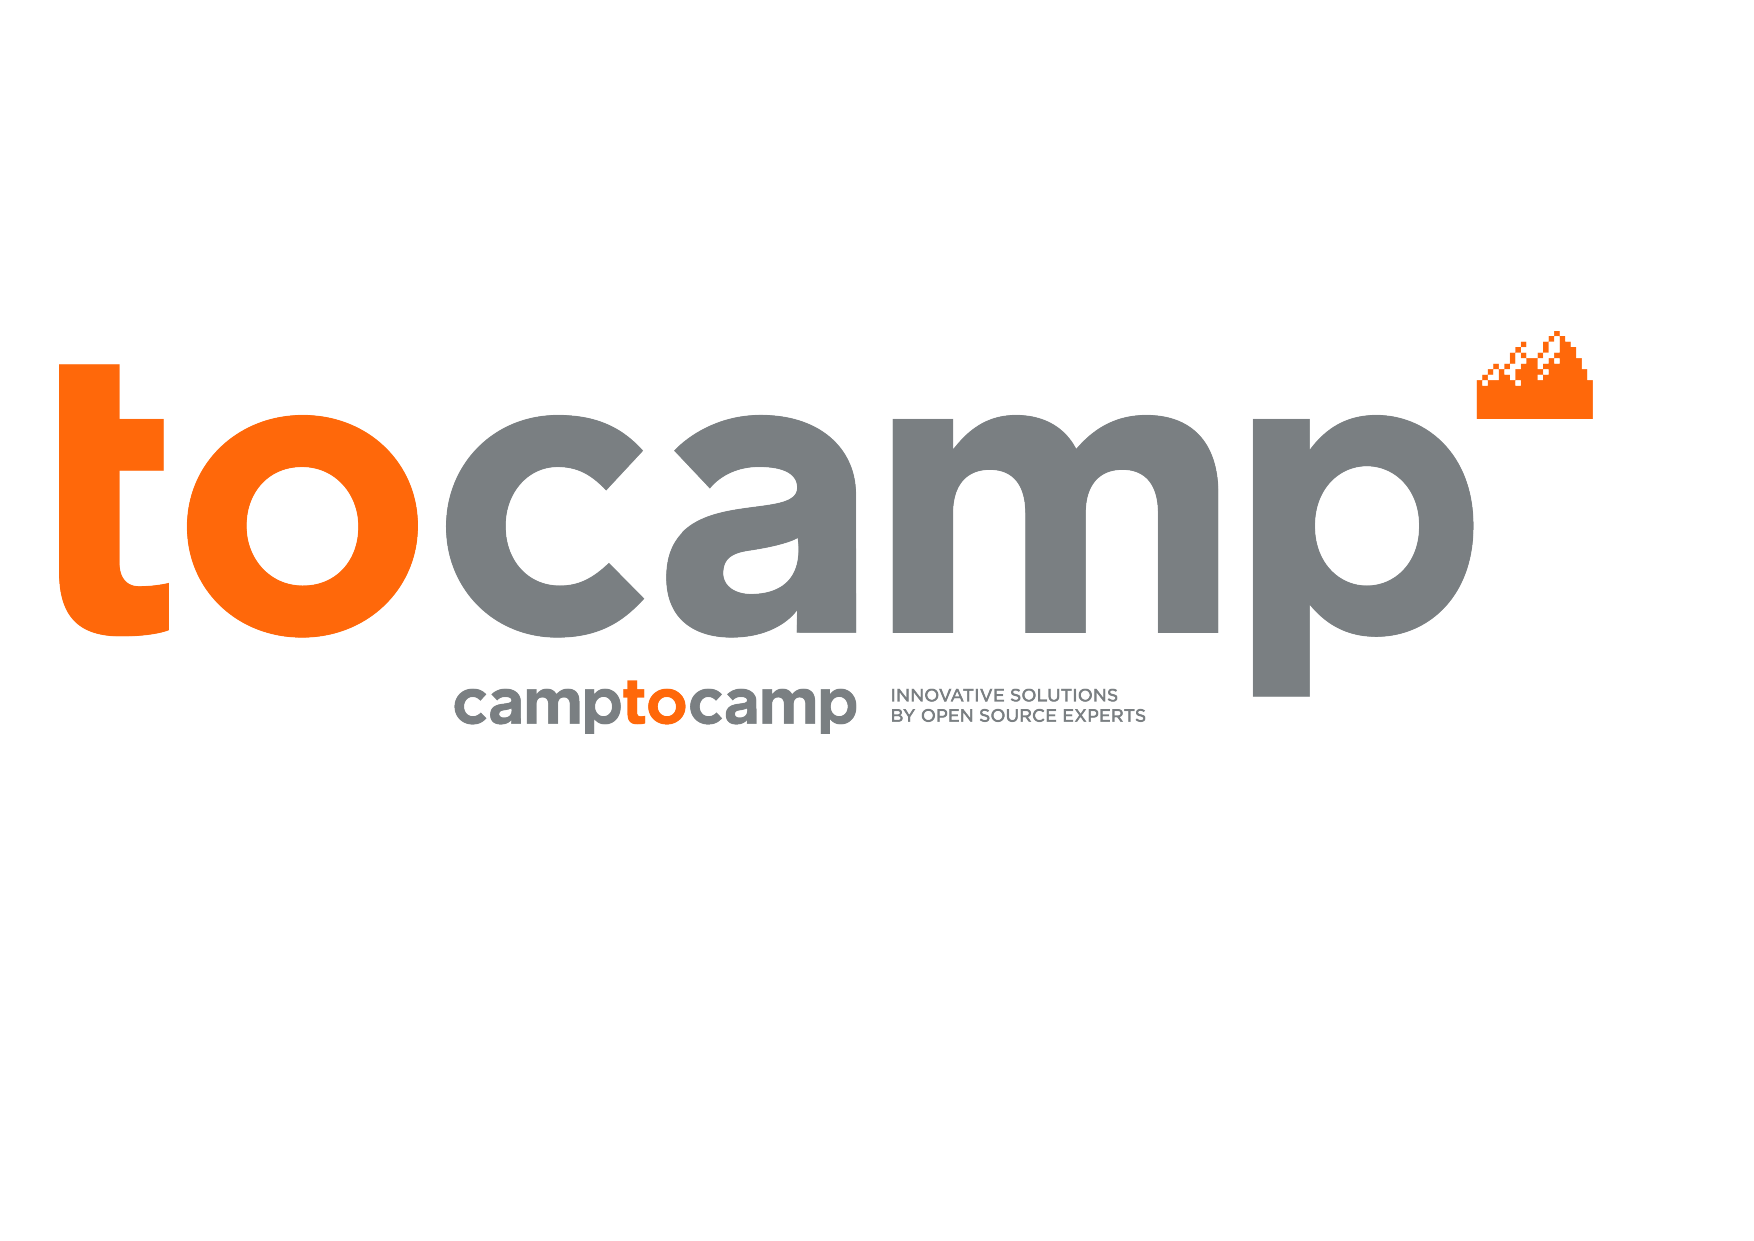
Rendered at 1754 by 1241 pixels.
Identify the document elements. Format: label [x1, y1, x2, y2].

picture [59, 331, 1593, 734]
